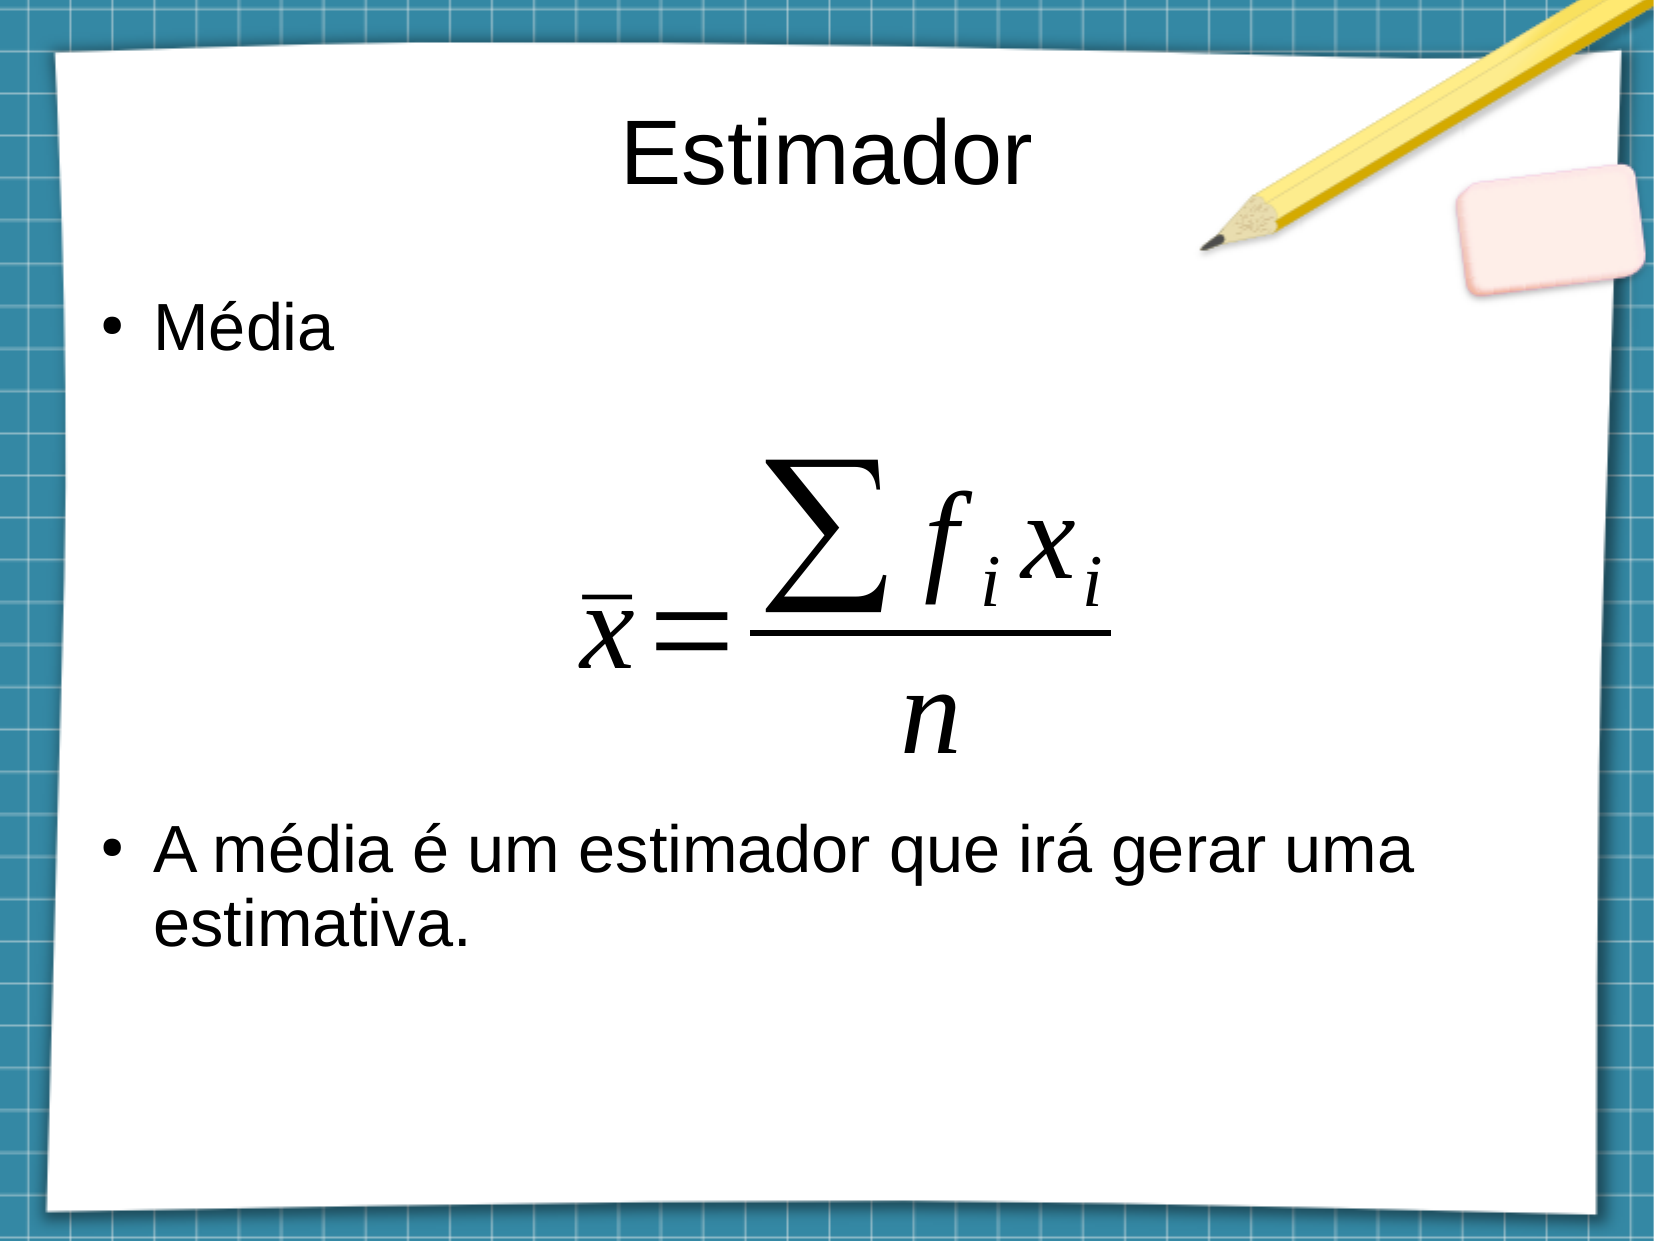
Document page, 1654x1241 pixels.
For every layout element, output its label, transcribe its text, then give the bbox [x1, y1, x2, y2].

list Média A média é um estimador que irá gerar uma estimativa. [82, 290, 1571, 1010]
picture [0, 0, 1654, 1241]
title Estimador [82, 49, 1571, 257]
chart [566, 451, 1123, 780]
